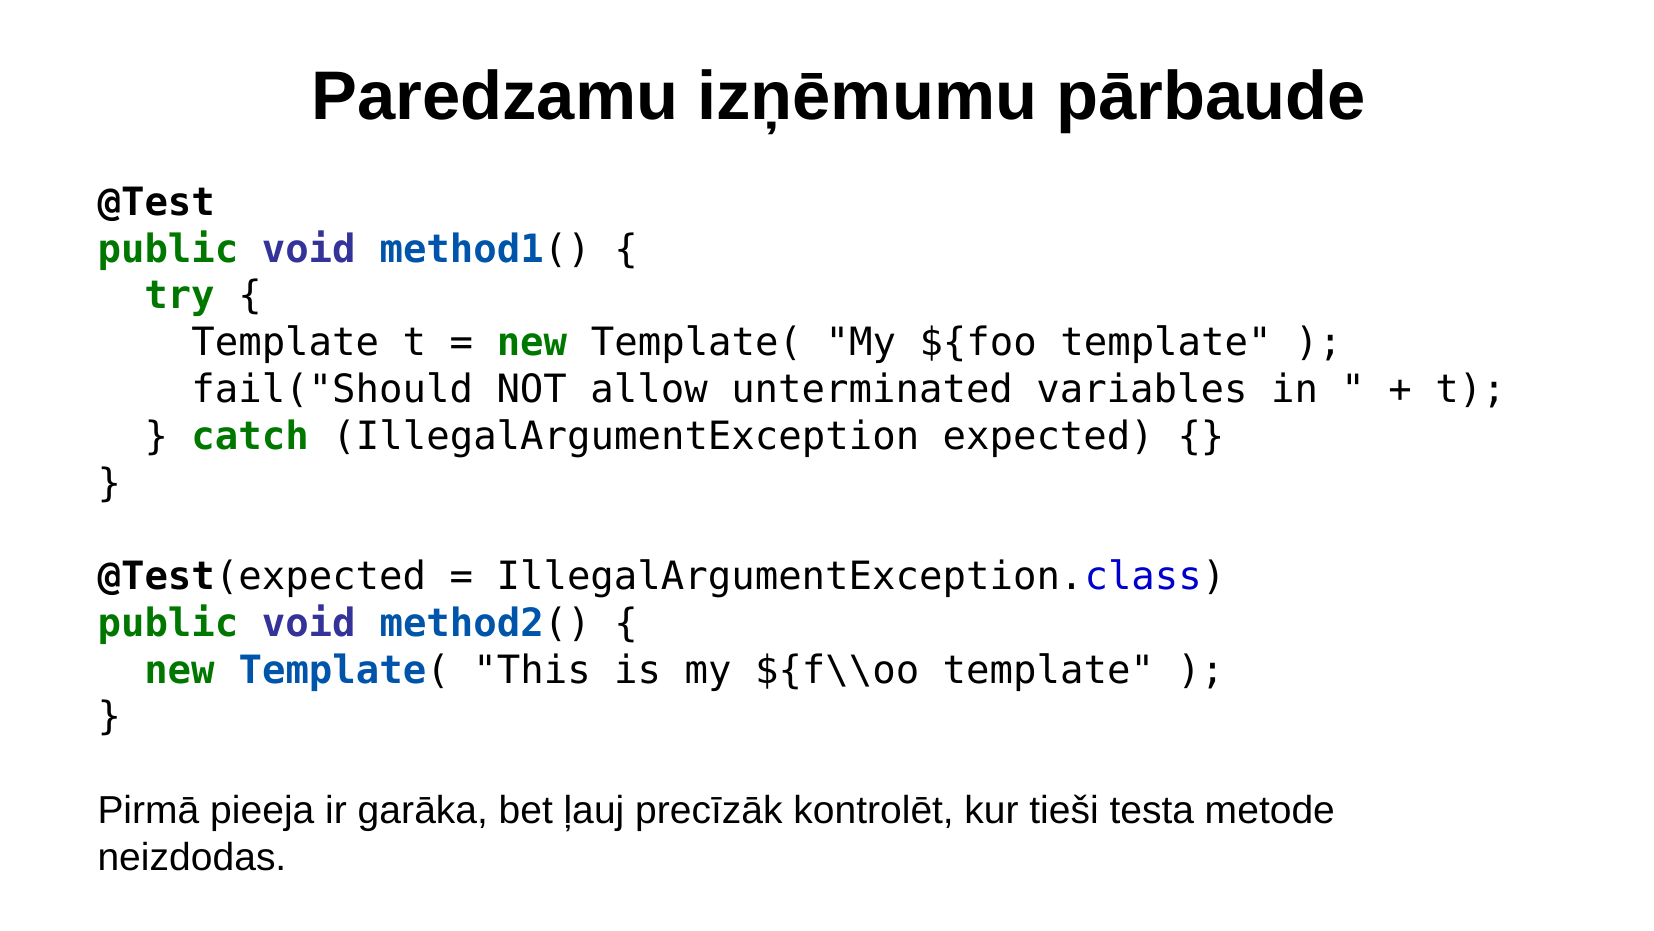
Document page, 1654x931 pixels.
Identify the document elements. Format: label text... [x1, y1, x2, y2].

title Paredzamu izņēmumu pārbaude [82, 37, 1571, 147]
list @Test public void method1() { try { Template t = new Template( "My ${foo template" ); fail("Should NOT allow unterminated variables in " + t); } catch (IllegalArgumentException expected) {} } @Test(expected = IllegalArgumentException.class) public void method2() { new Template( "This is my ${f\\oo template" ); } Pirmā pieeja ir garāka, bet ļauj precīzāk kontrolēt, kur tieši testa metode neizdodas. [82, 168, 1538, 889]
